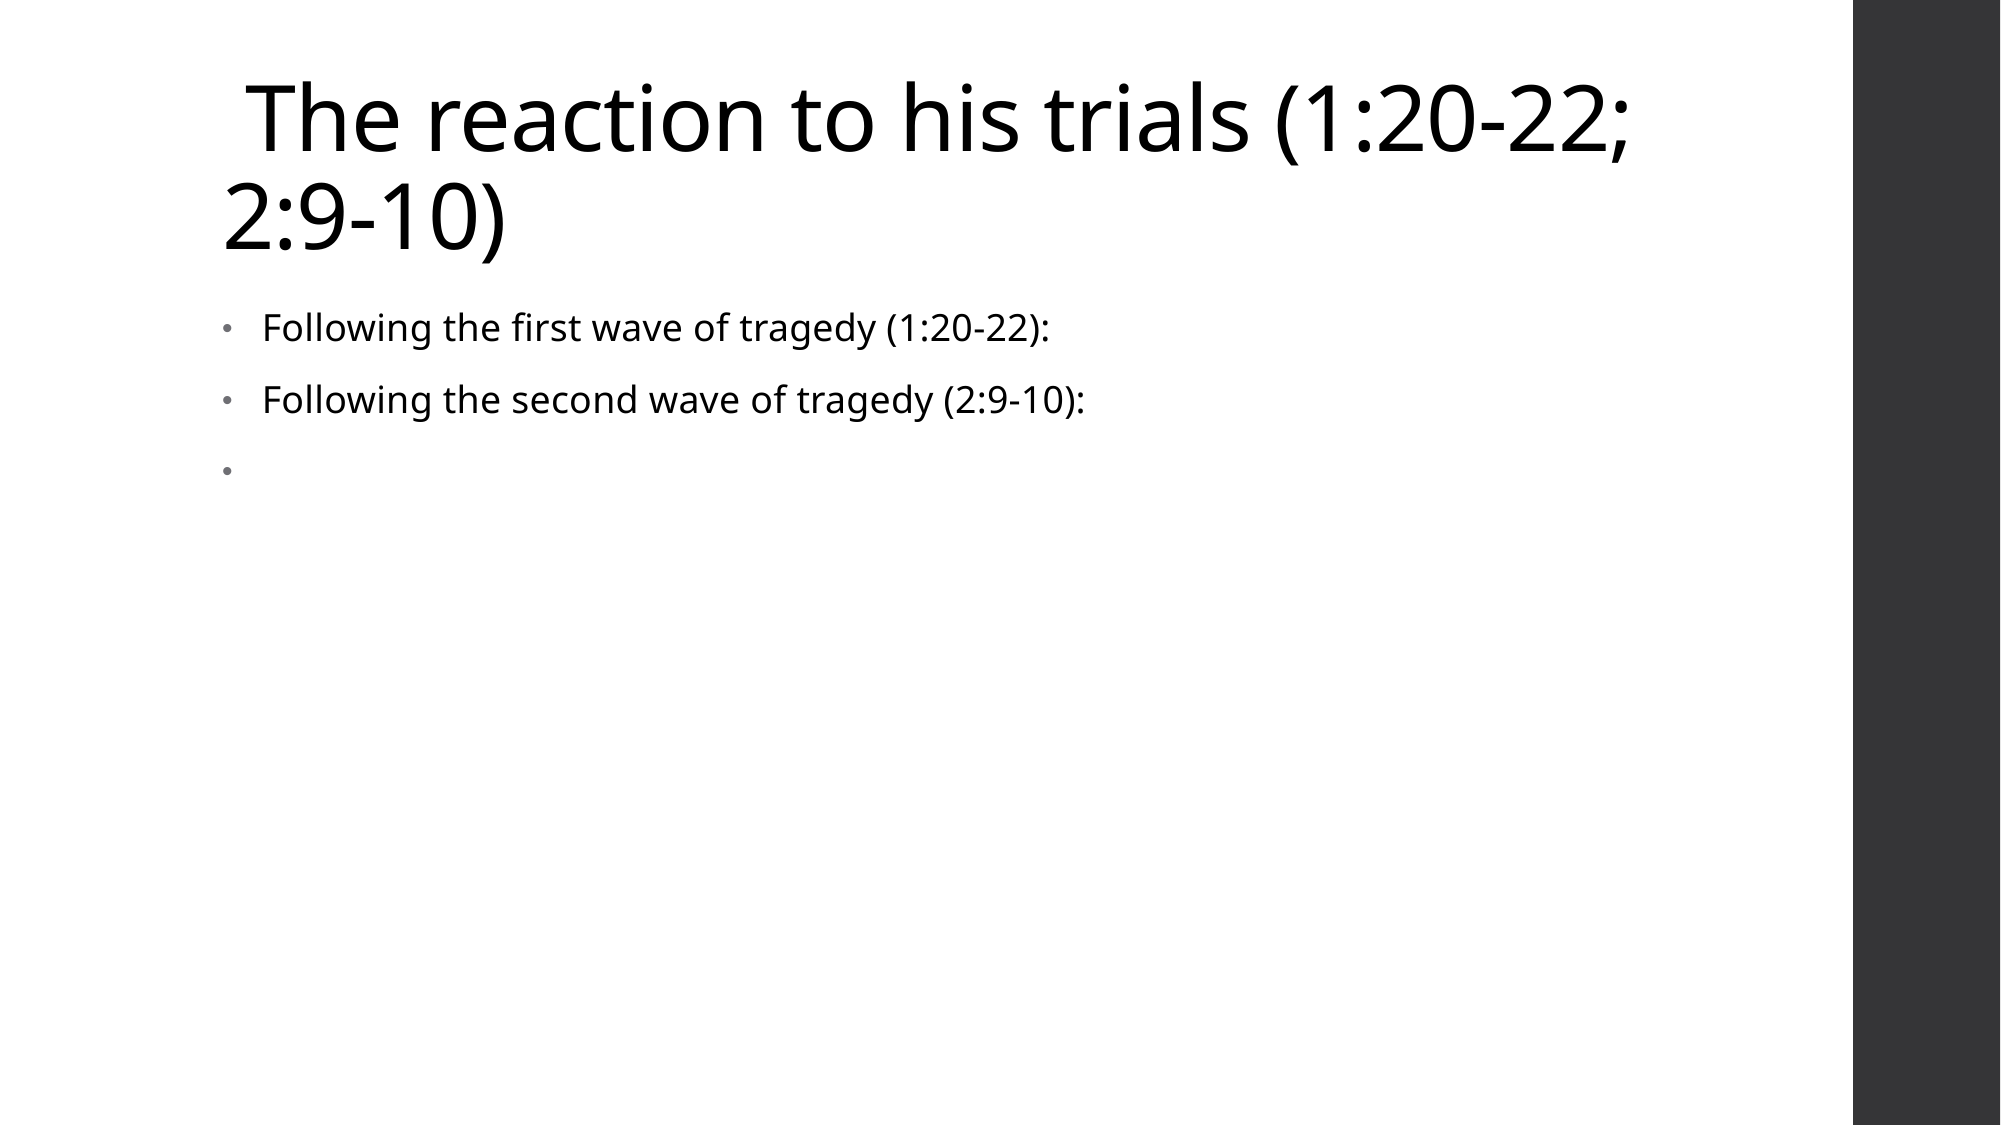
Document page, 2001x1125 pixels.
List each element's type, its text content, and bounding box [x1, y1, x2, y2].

list Following the first wave of tragedy (1:20-22): Following the second wave of tragedy (2:9-10): [206, 299, 1617, 1014]
title The reaction to his trials (1:20-22; 2:9-10) [206, 60, 1797, 278]
